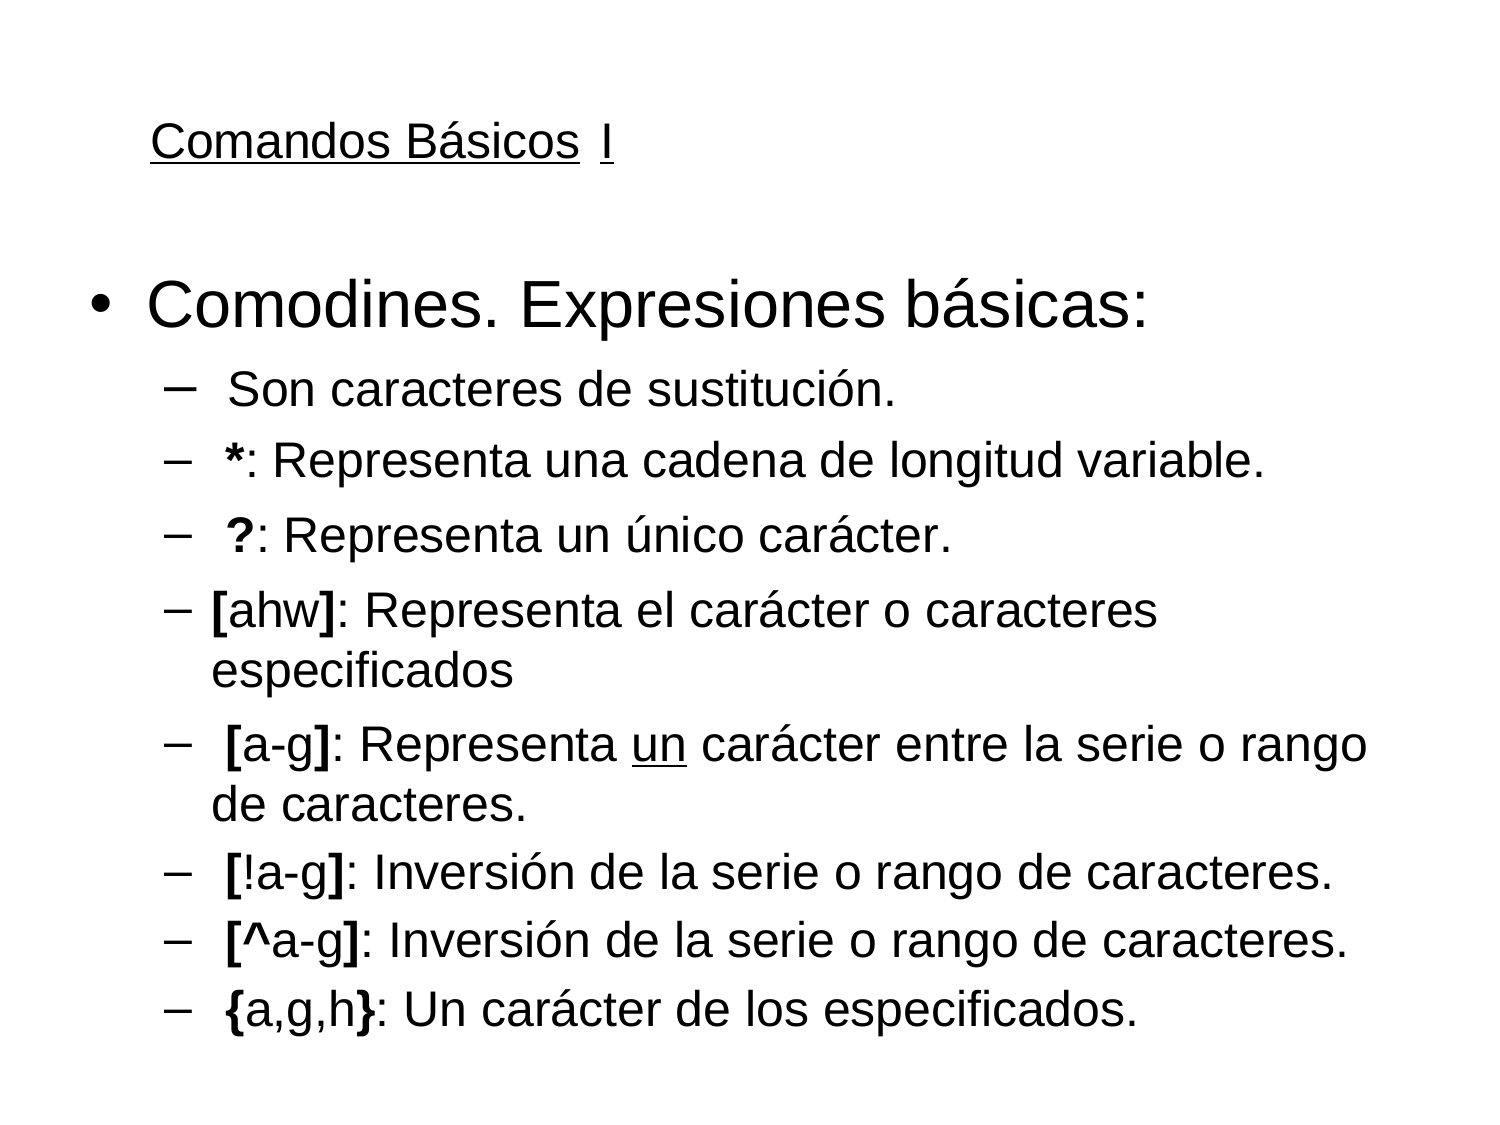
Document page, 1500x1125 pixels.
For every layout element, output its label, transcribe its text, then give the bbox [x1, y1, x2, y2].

title Comandos Básicos I [75, 45, 1426, 233]
list Comodines. Expresiones básicas: Son caracteres de sustitución. *: Representa una cadena de longitud variable. ?: Representa un único carácter. [ahw]: Representa el carácter o caracteres especificados [a-g]: Representa un carácter entre la serie o rango de caracteres. [!a-g]: Inversión de la serie o rango de caracteres. [^a-g]: Inversión de la serie o rango de caracteres. {a,g,h}: Un carácter de los especificados. [75, 262, 1426, 1125]
